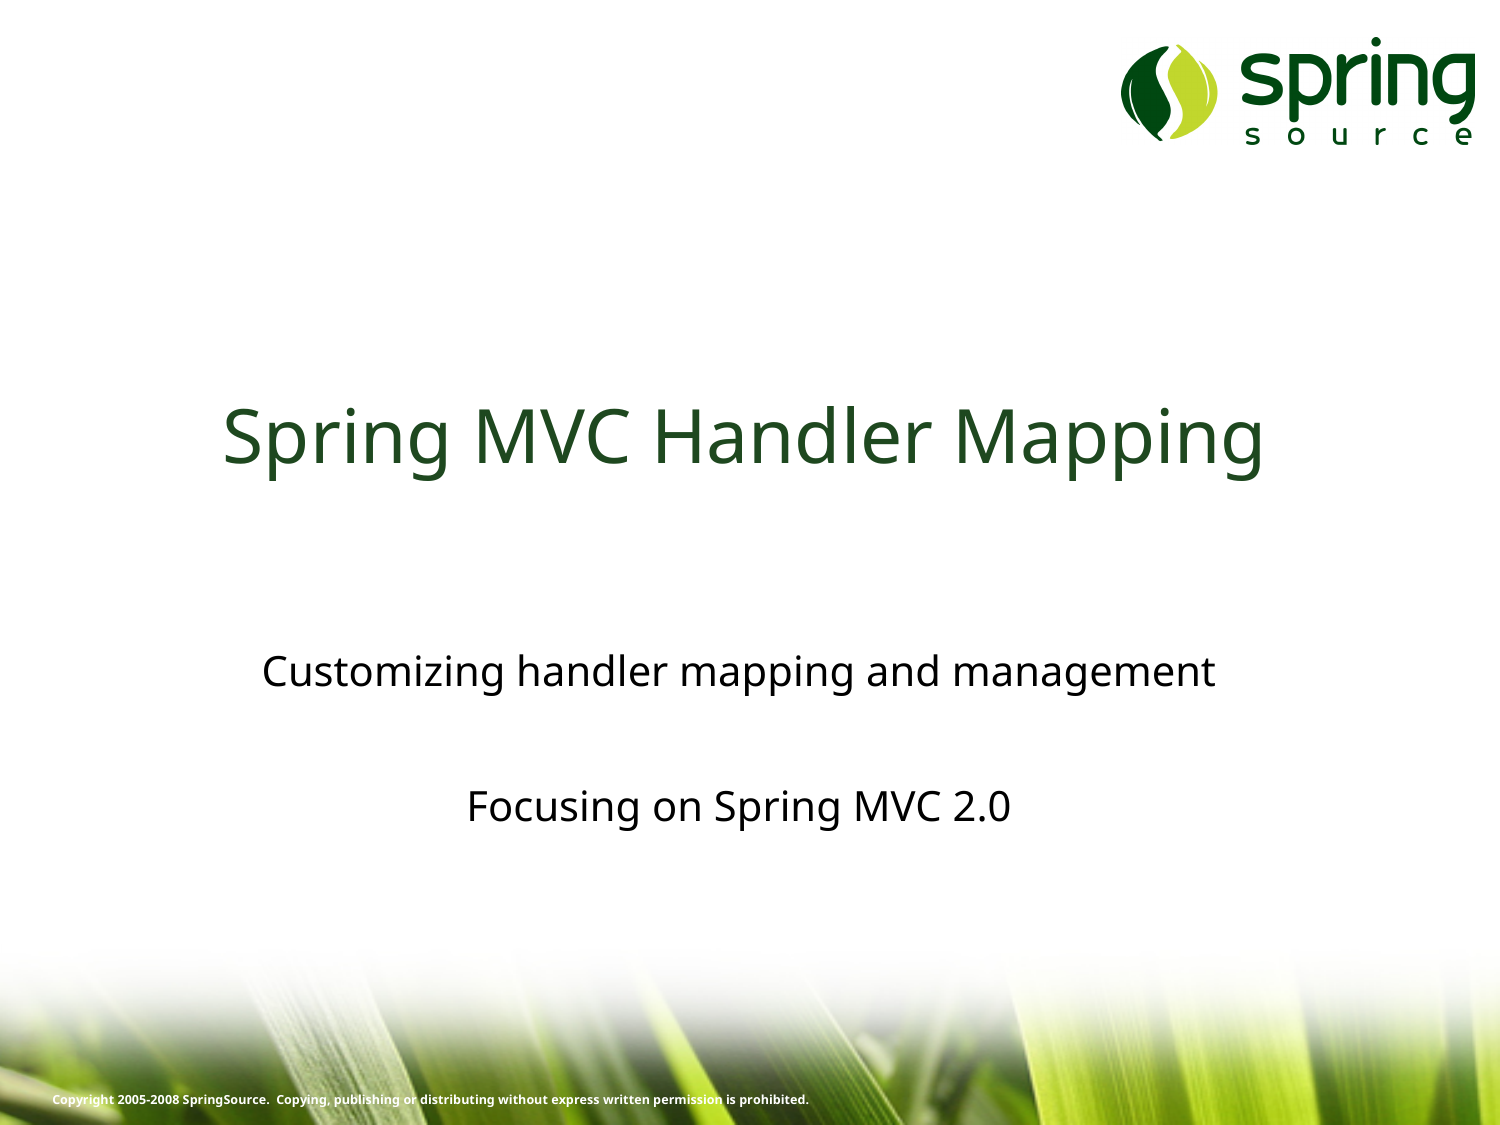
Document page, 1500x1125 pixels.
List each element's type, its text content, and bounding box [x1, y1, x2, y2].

picture [1121, 37, 1475, 145]
title Spring MVC Handler Mapping [107, 340, 1383, 529]
picture [0, 944, 1500, 1125]
subtitle Customizing handler mapping and management Focusing on Spring MVC 2.0 [214, 499, 1265, 810]
